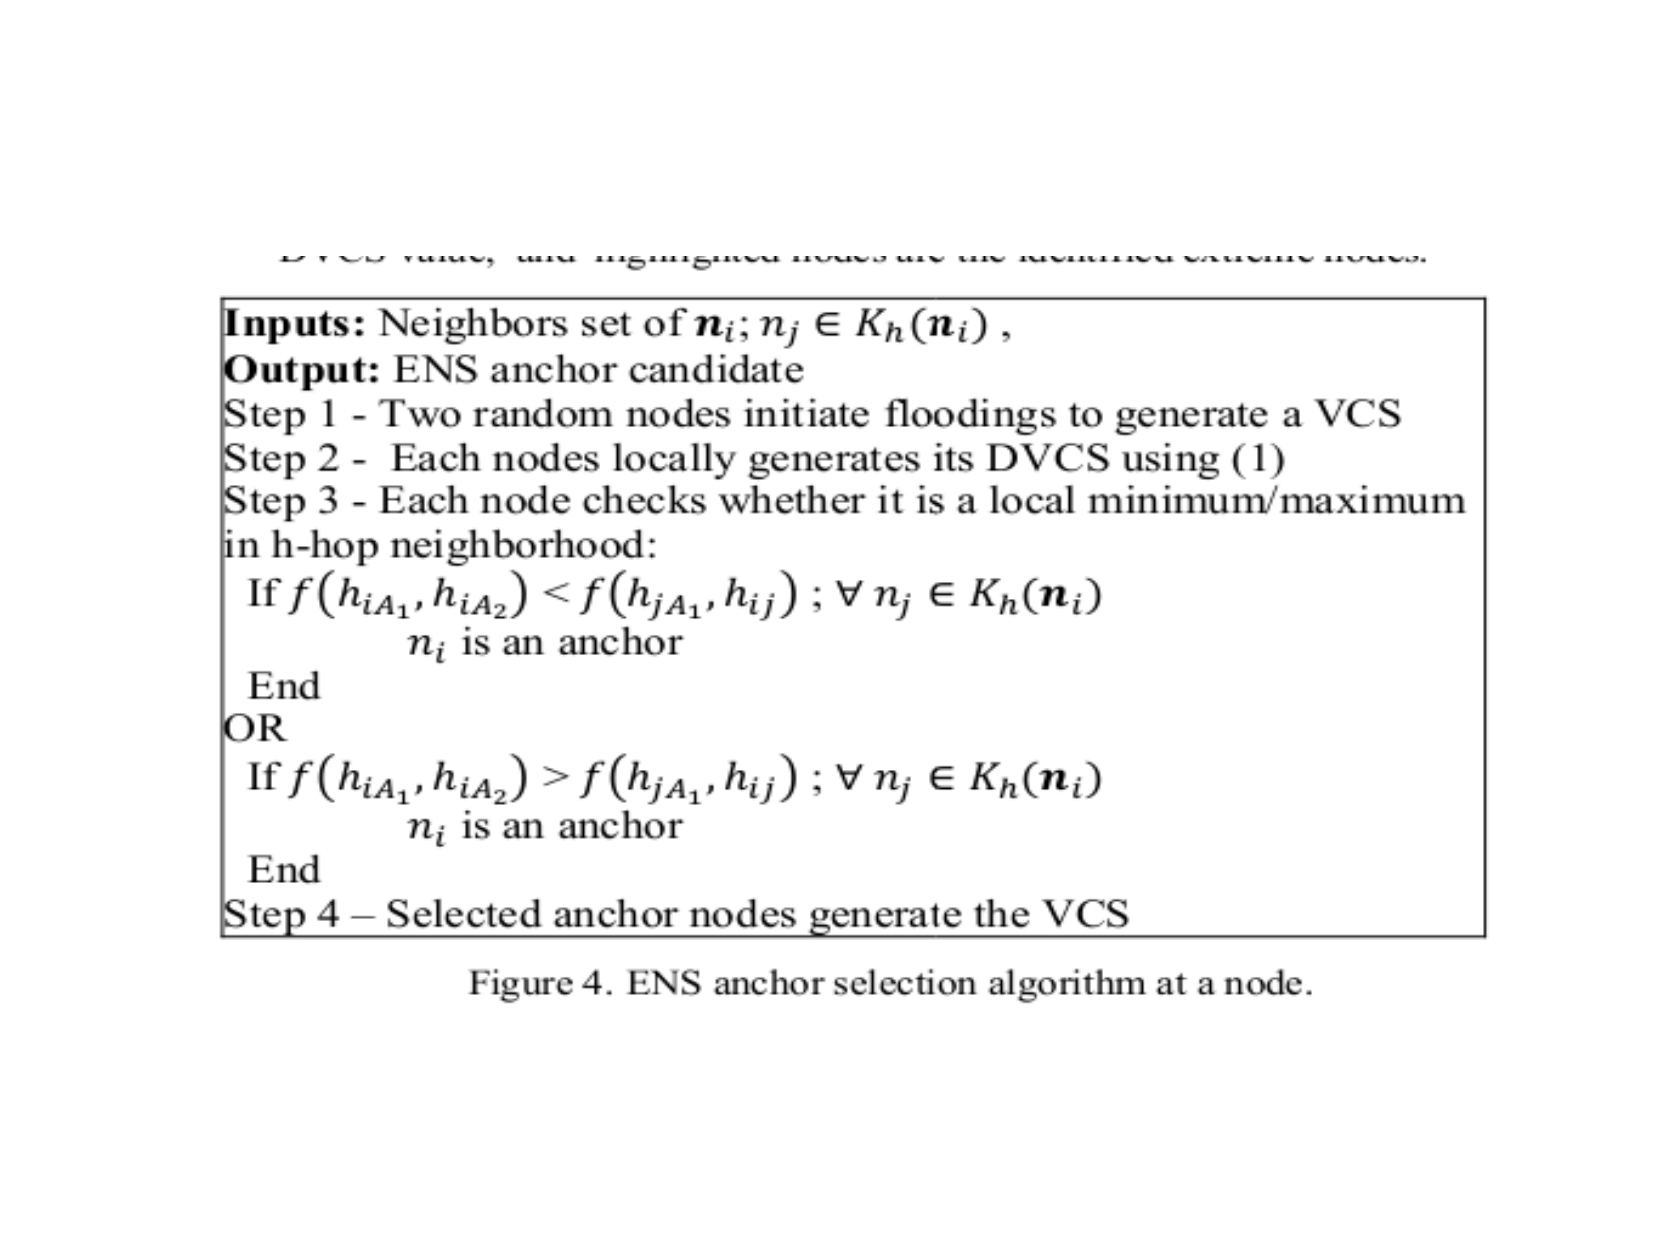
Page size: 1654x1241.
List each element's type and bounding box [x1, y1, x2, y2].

picture [165, 256, 1538, 1035]
